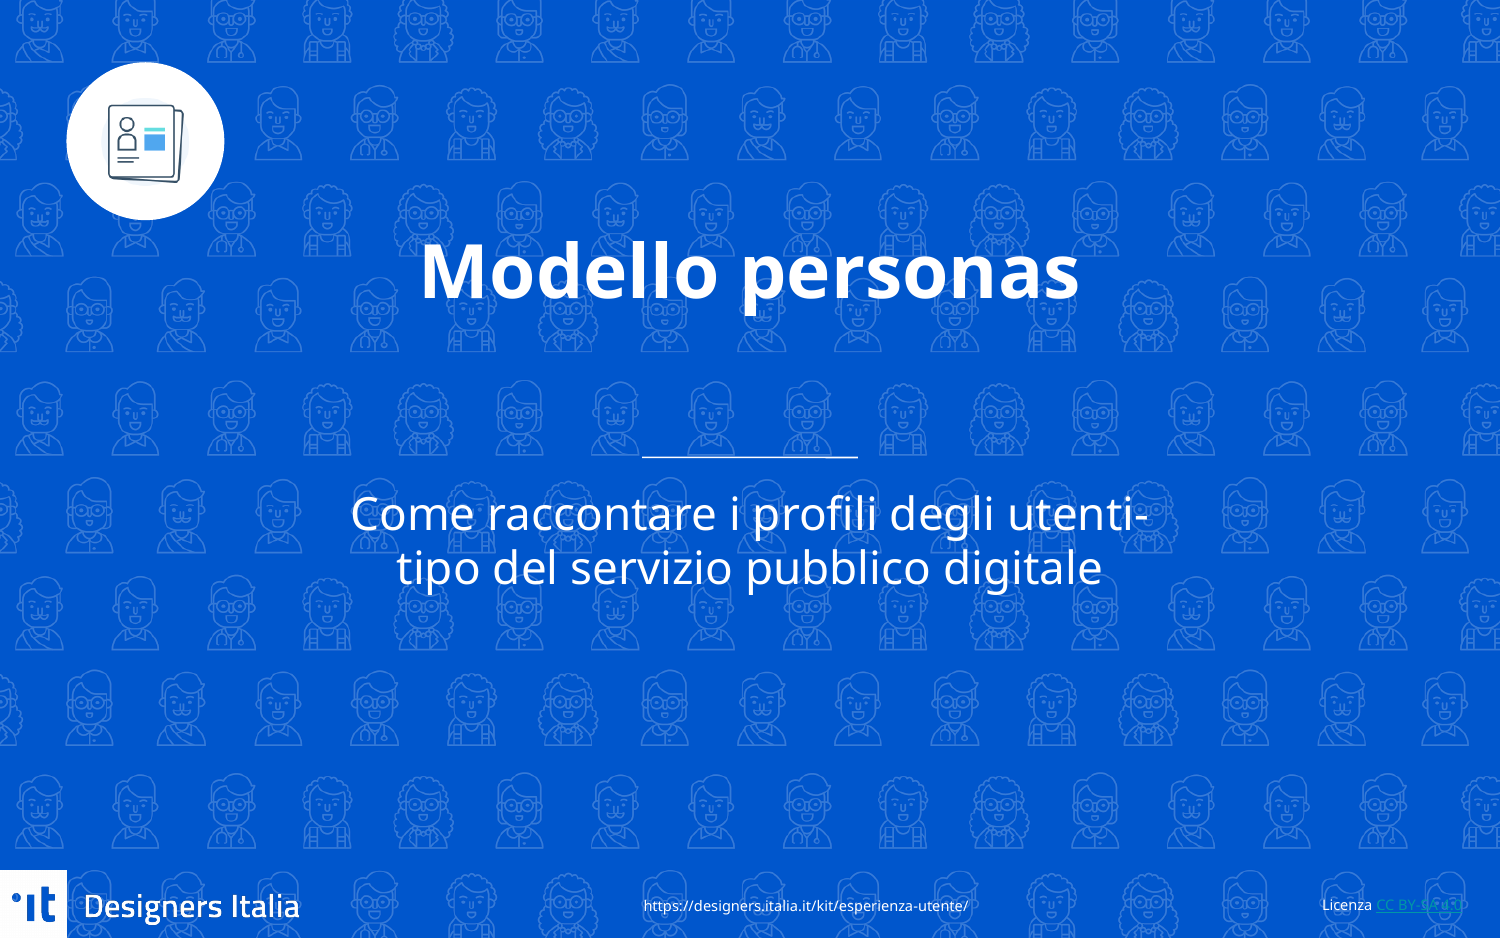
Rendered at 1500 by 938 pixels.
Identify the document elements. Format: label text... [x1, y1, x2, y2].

picture [0, 0, 1500, 938]
text_box Licenza CC BY-SA 4.0 [1284, 870, 1500, 938]
text_box Come raccontare i profili degli utenti-tipo del servizio pubblico digitale [319, 513, 1181, 565]
text_box https://designers.italia.it/kit/esperienza-utente/ [337, 870, 1275, 938]
text_box [67, 63, 224, 220]
text_box Modello personas [149, 158, 1351, 380]
